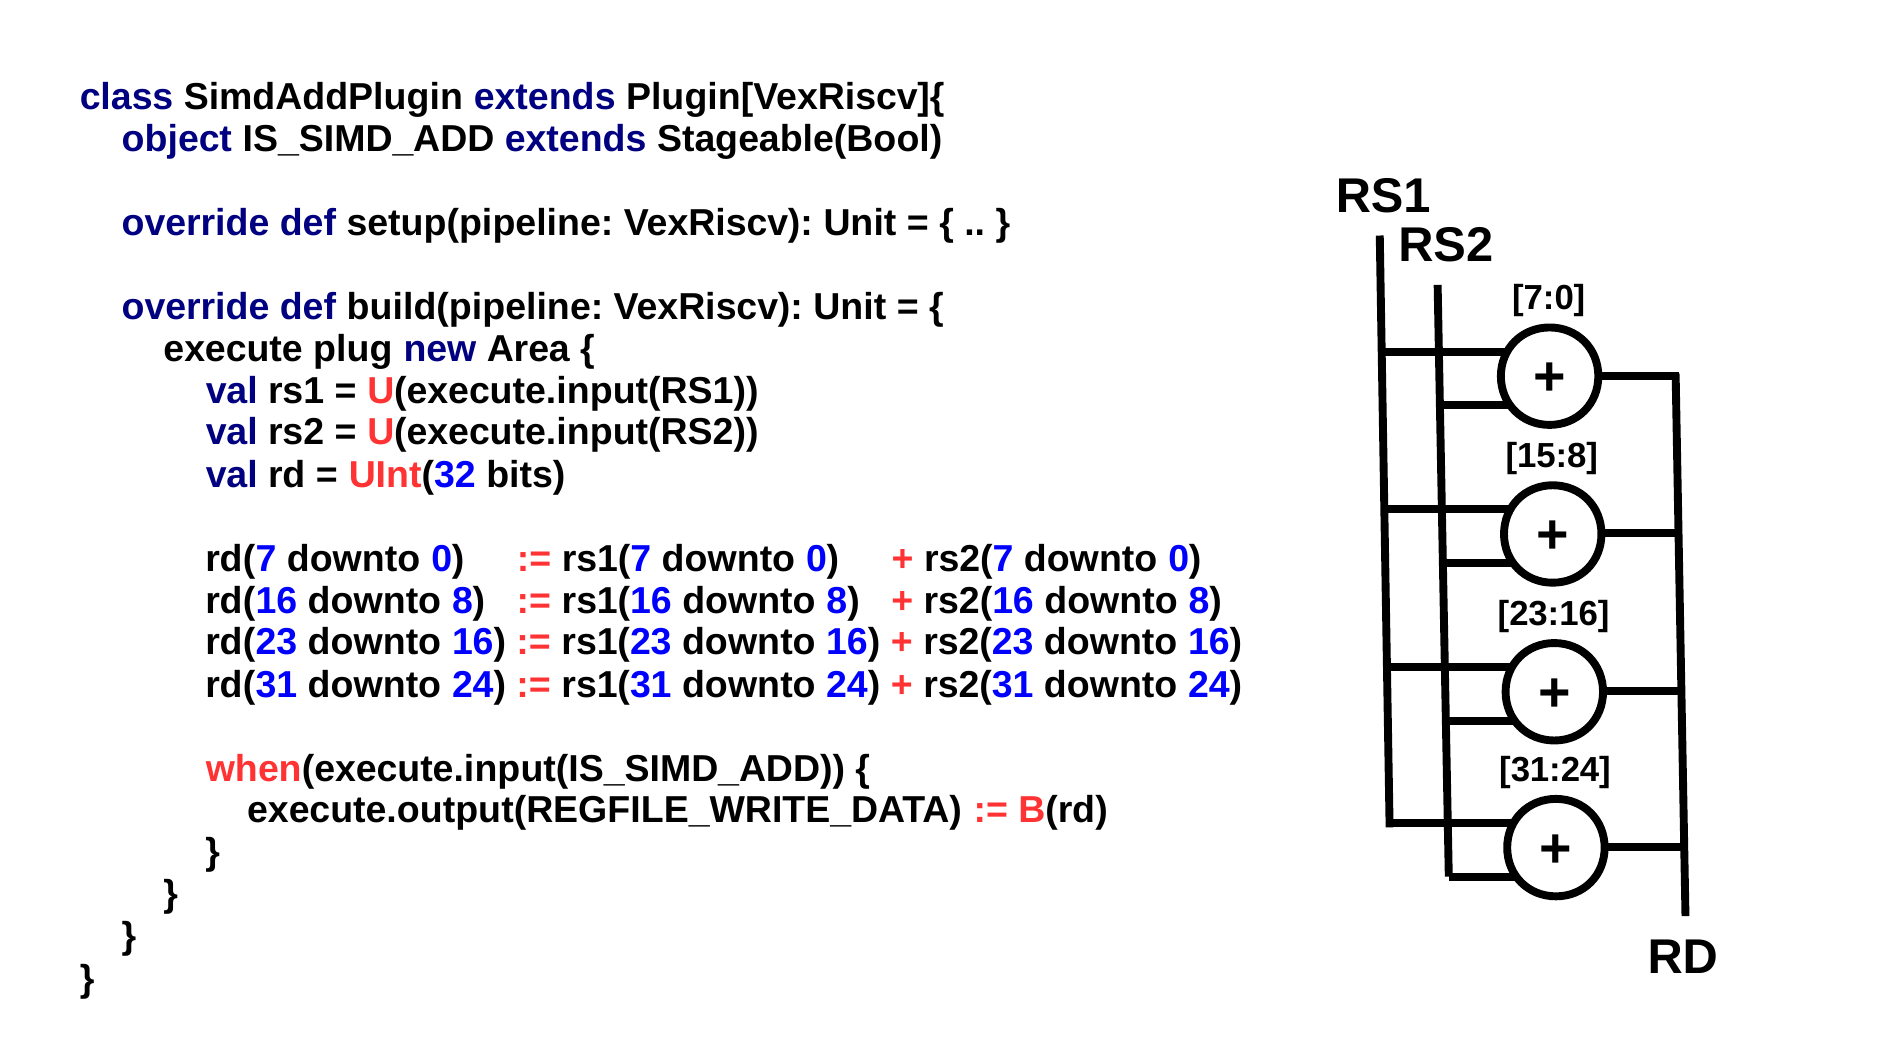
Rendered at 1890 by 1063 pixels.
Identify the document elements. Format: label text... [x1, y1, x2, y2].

picture [1311, 154, 1749, 997]
text_box class SimdAddPlugin extends Plugin[VexRiscv]{ object IS_SIMD_ADD extends Stageable(Bool) override def setup(pipeline: VexRiscv): Unit = { .. } override def build(pipeline: VexRiscv): Unit = { execute plug new Area { val rs1 = U(execute.input(RS1)) val rs2 = U(execute.input(RS2)) val rd = UInt(32 bits) rd(7 downto 0) := rs1(7 downto 0) + rs2(7 downto 0) rd(16 downto 8) := rs1(16 downto 8) + rs2(16 downto 8) rd(23 downto 16) := rs1(23 downto 16) + rs2(23 downto 16) rd(31 downto 24) := rs1(31 downto 24) + rs2(31 downto 24) when(execute.input(IS_SIMD_ADD)) { execute.output(REGFILE_WRITE_DATA) := B(rd) } } } } [64, 67, 1365, 1063]
